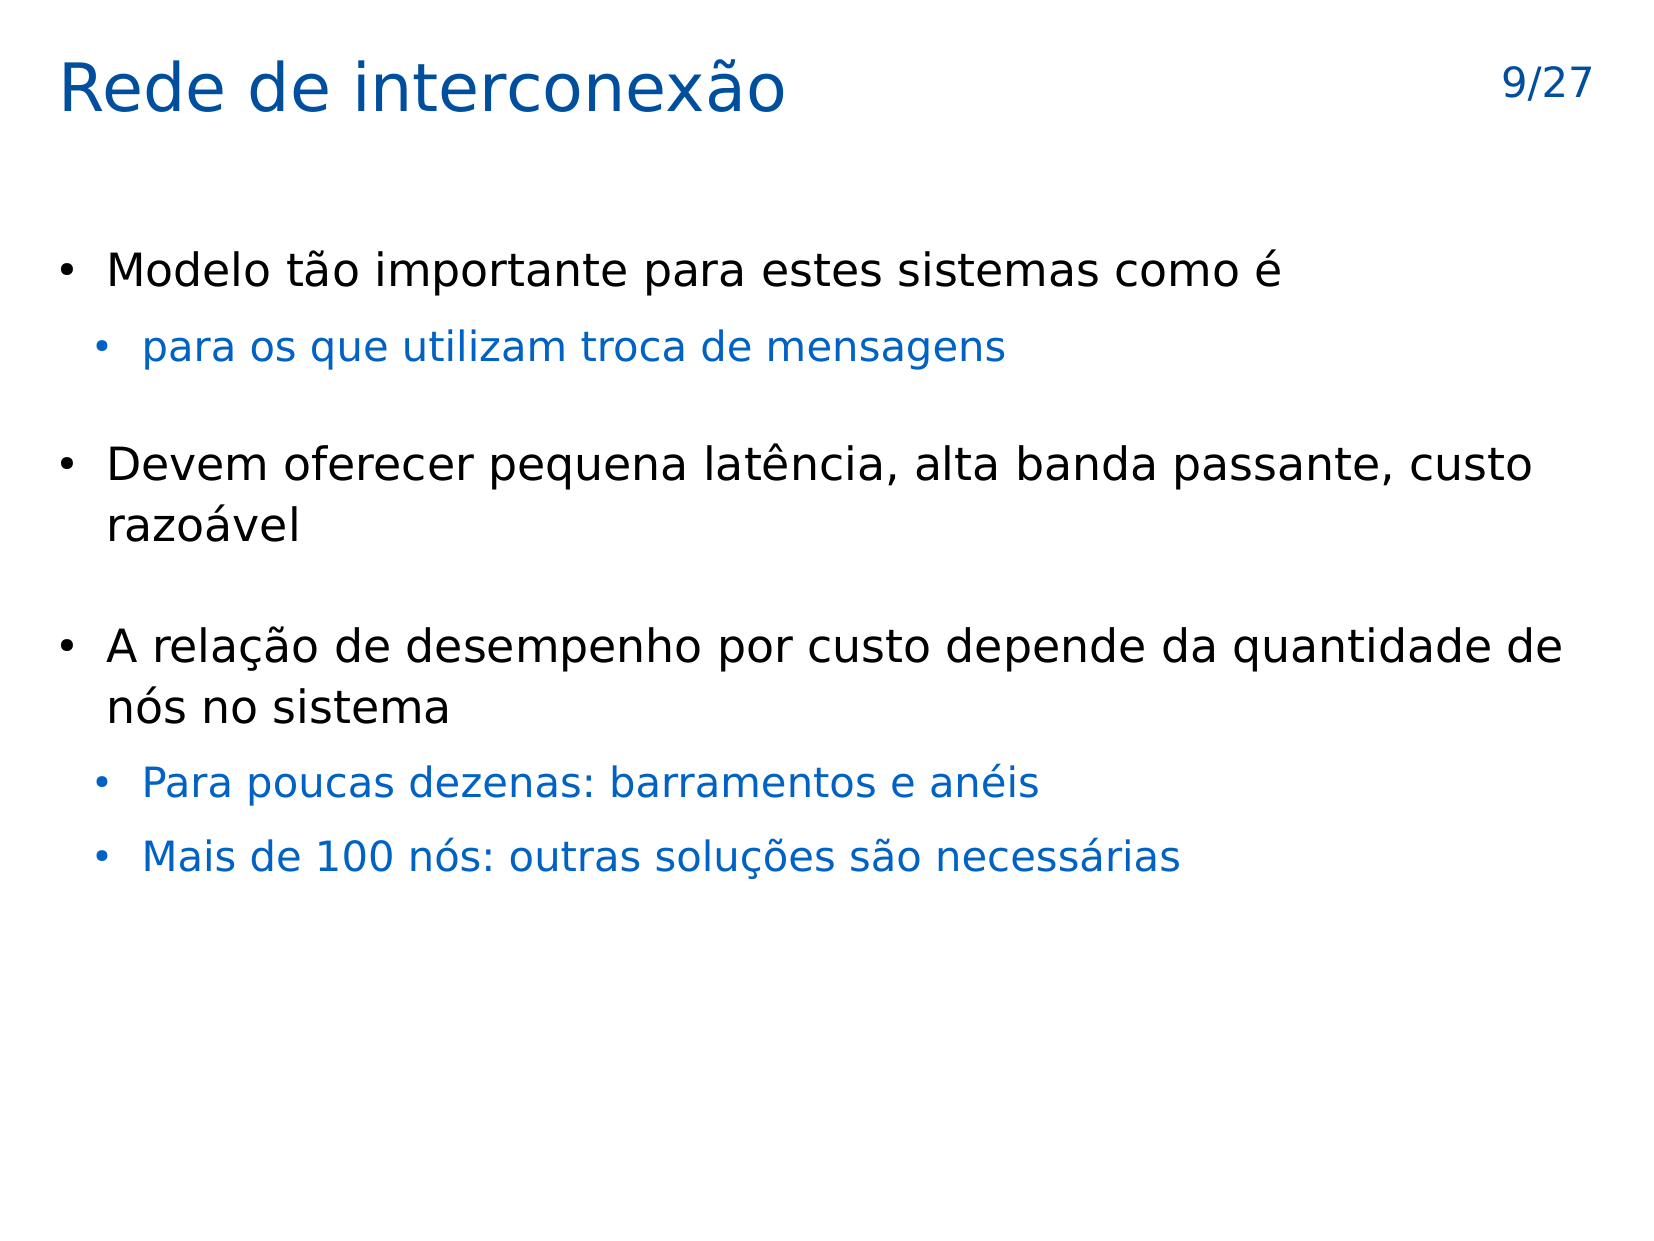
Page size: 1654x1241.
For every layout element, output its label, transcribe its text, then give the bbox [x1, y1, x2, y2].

list Modelo tão importante para estes sistemas como é para os que utilizam troca de mensagens Devem oferecer pequena latência, alta banda passante, custo razoável A relação de desempenho por custo depende da quantidade de nós no sistema Para poucas dezenas: barramentos e anéis Mais de 100 nós: outras soluções são necessárias [59, 236, 1595, 1211]
title Rede de interconexão [59, 29, 1625, 148]
